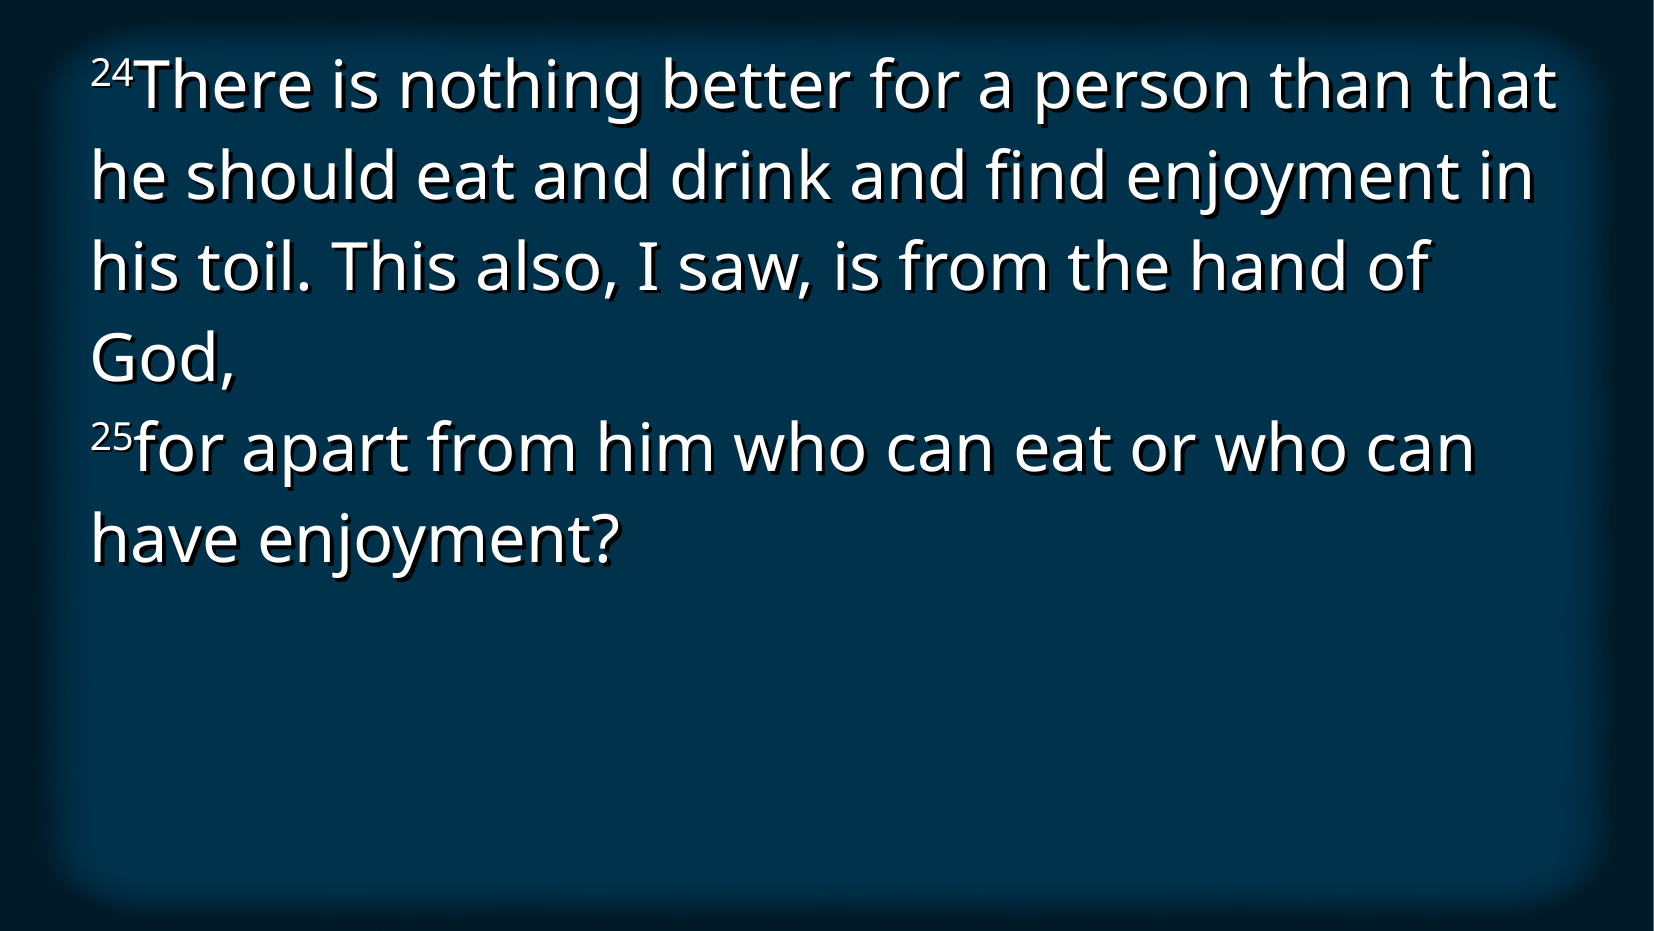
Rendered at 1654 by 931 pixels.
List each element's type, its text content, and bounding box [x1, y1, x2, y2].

picture [0, 0, 1654, 931]
text_box 24There is nothing better for a person than that he should eat and drink and find enjoyment in his toil. This also, I saw, is from the hand of God, 25for apart from him who can eat or who can have enjoyment? [75, 30, 1576, 489]
